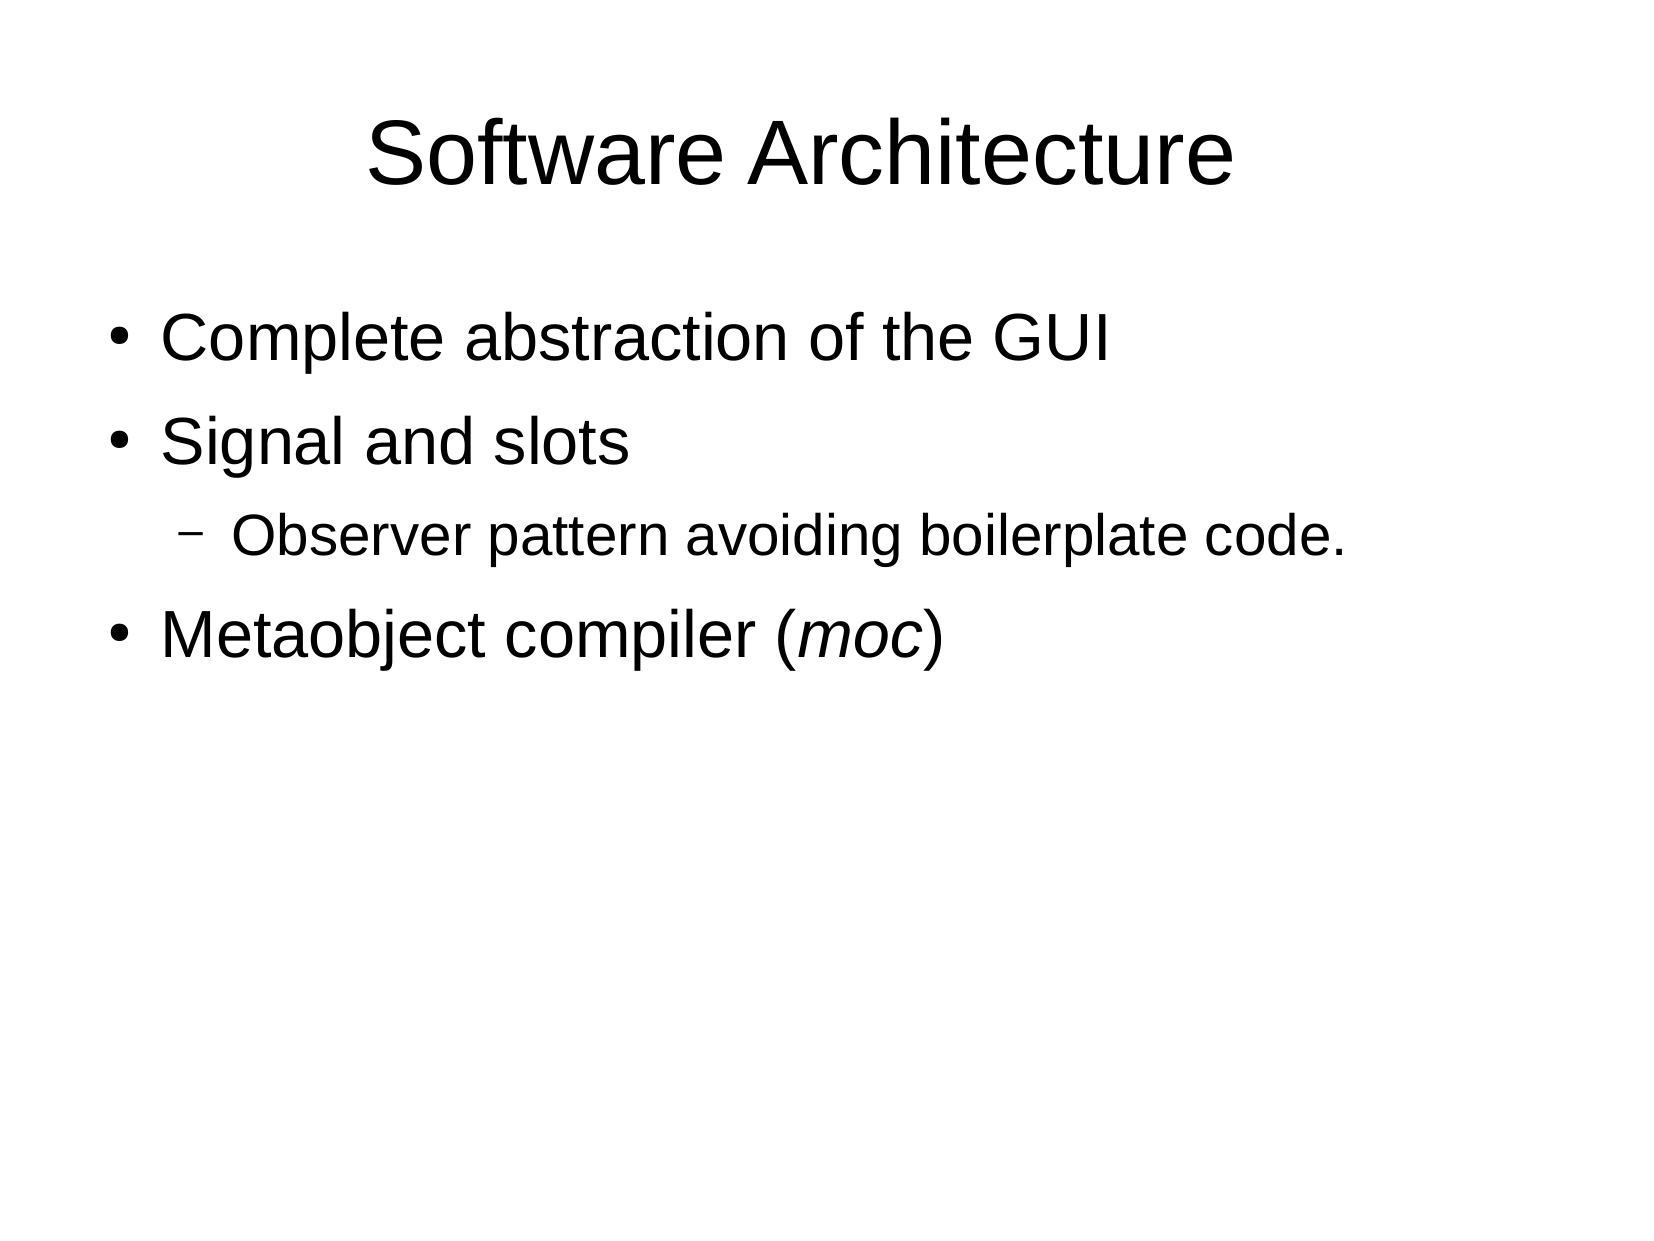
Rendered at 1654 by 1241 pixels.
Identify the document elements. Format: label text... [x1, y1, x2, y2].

list Complete abstraction of the GUI Signal and slots Observer pattern avoiding boilerplate code. Metaobject compiler (moc) [90, 300, 1579, 1020]
title Software Architecture [82, 49, 1571, 257]
